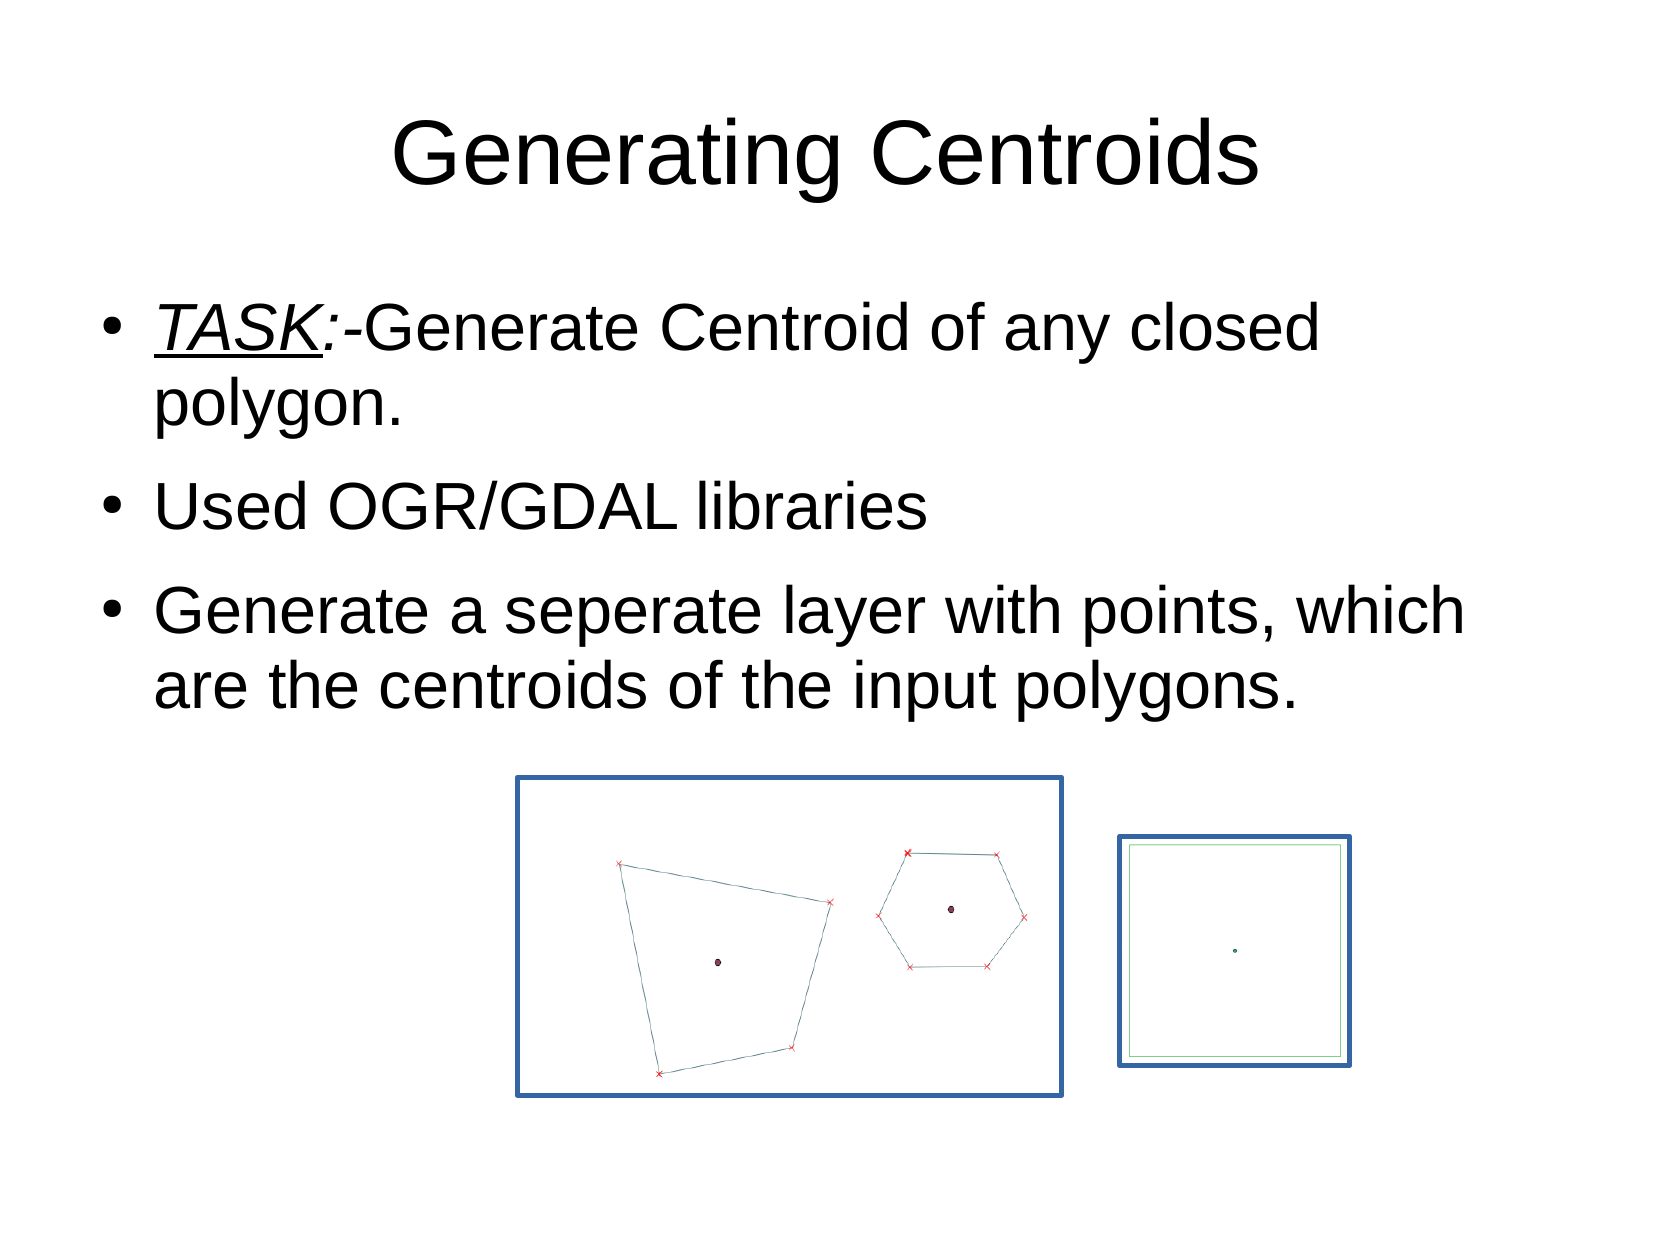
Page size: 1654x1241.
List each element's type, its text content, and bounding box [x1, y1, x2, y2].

title Generating Centroids [82, 49, 1571, 257]
list TASK:-Generate Centroid of any closed polygon. Used OGR/GDAL libraries Generate a seperate layer with points, which are the centroids of the input polygons. [82, 290, 1571, 1010]
picture [519, 779, 1060, 1094]
picture [1122, 838, 1348, 1064]
